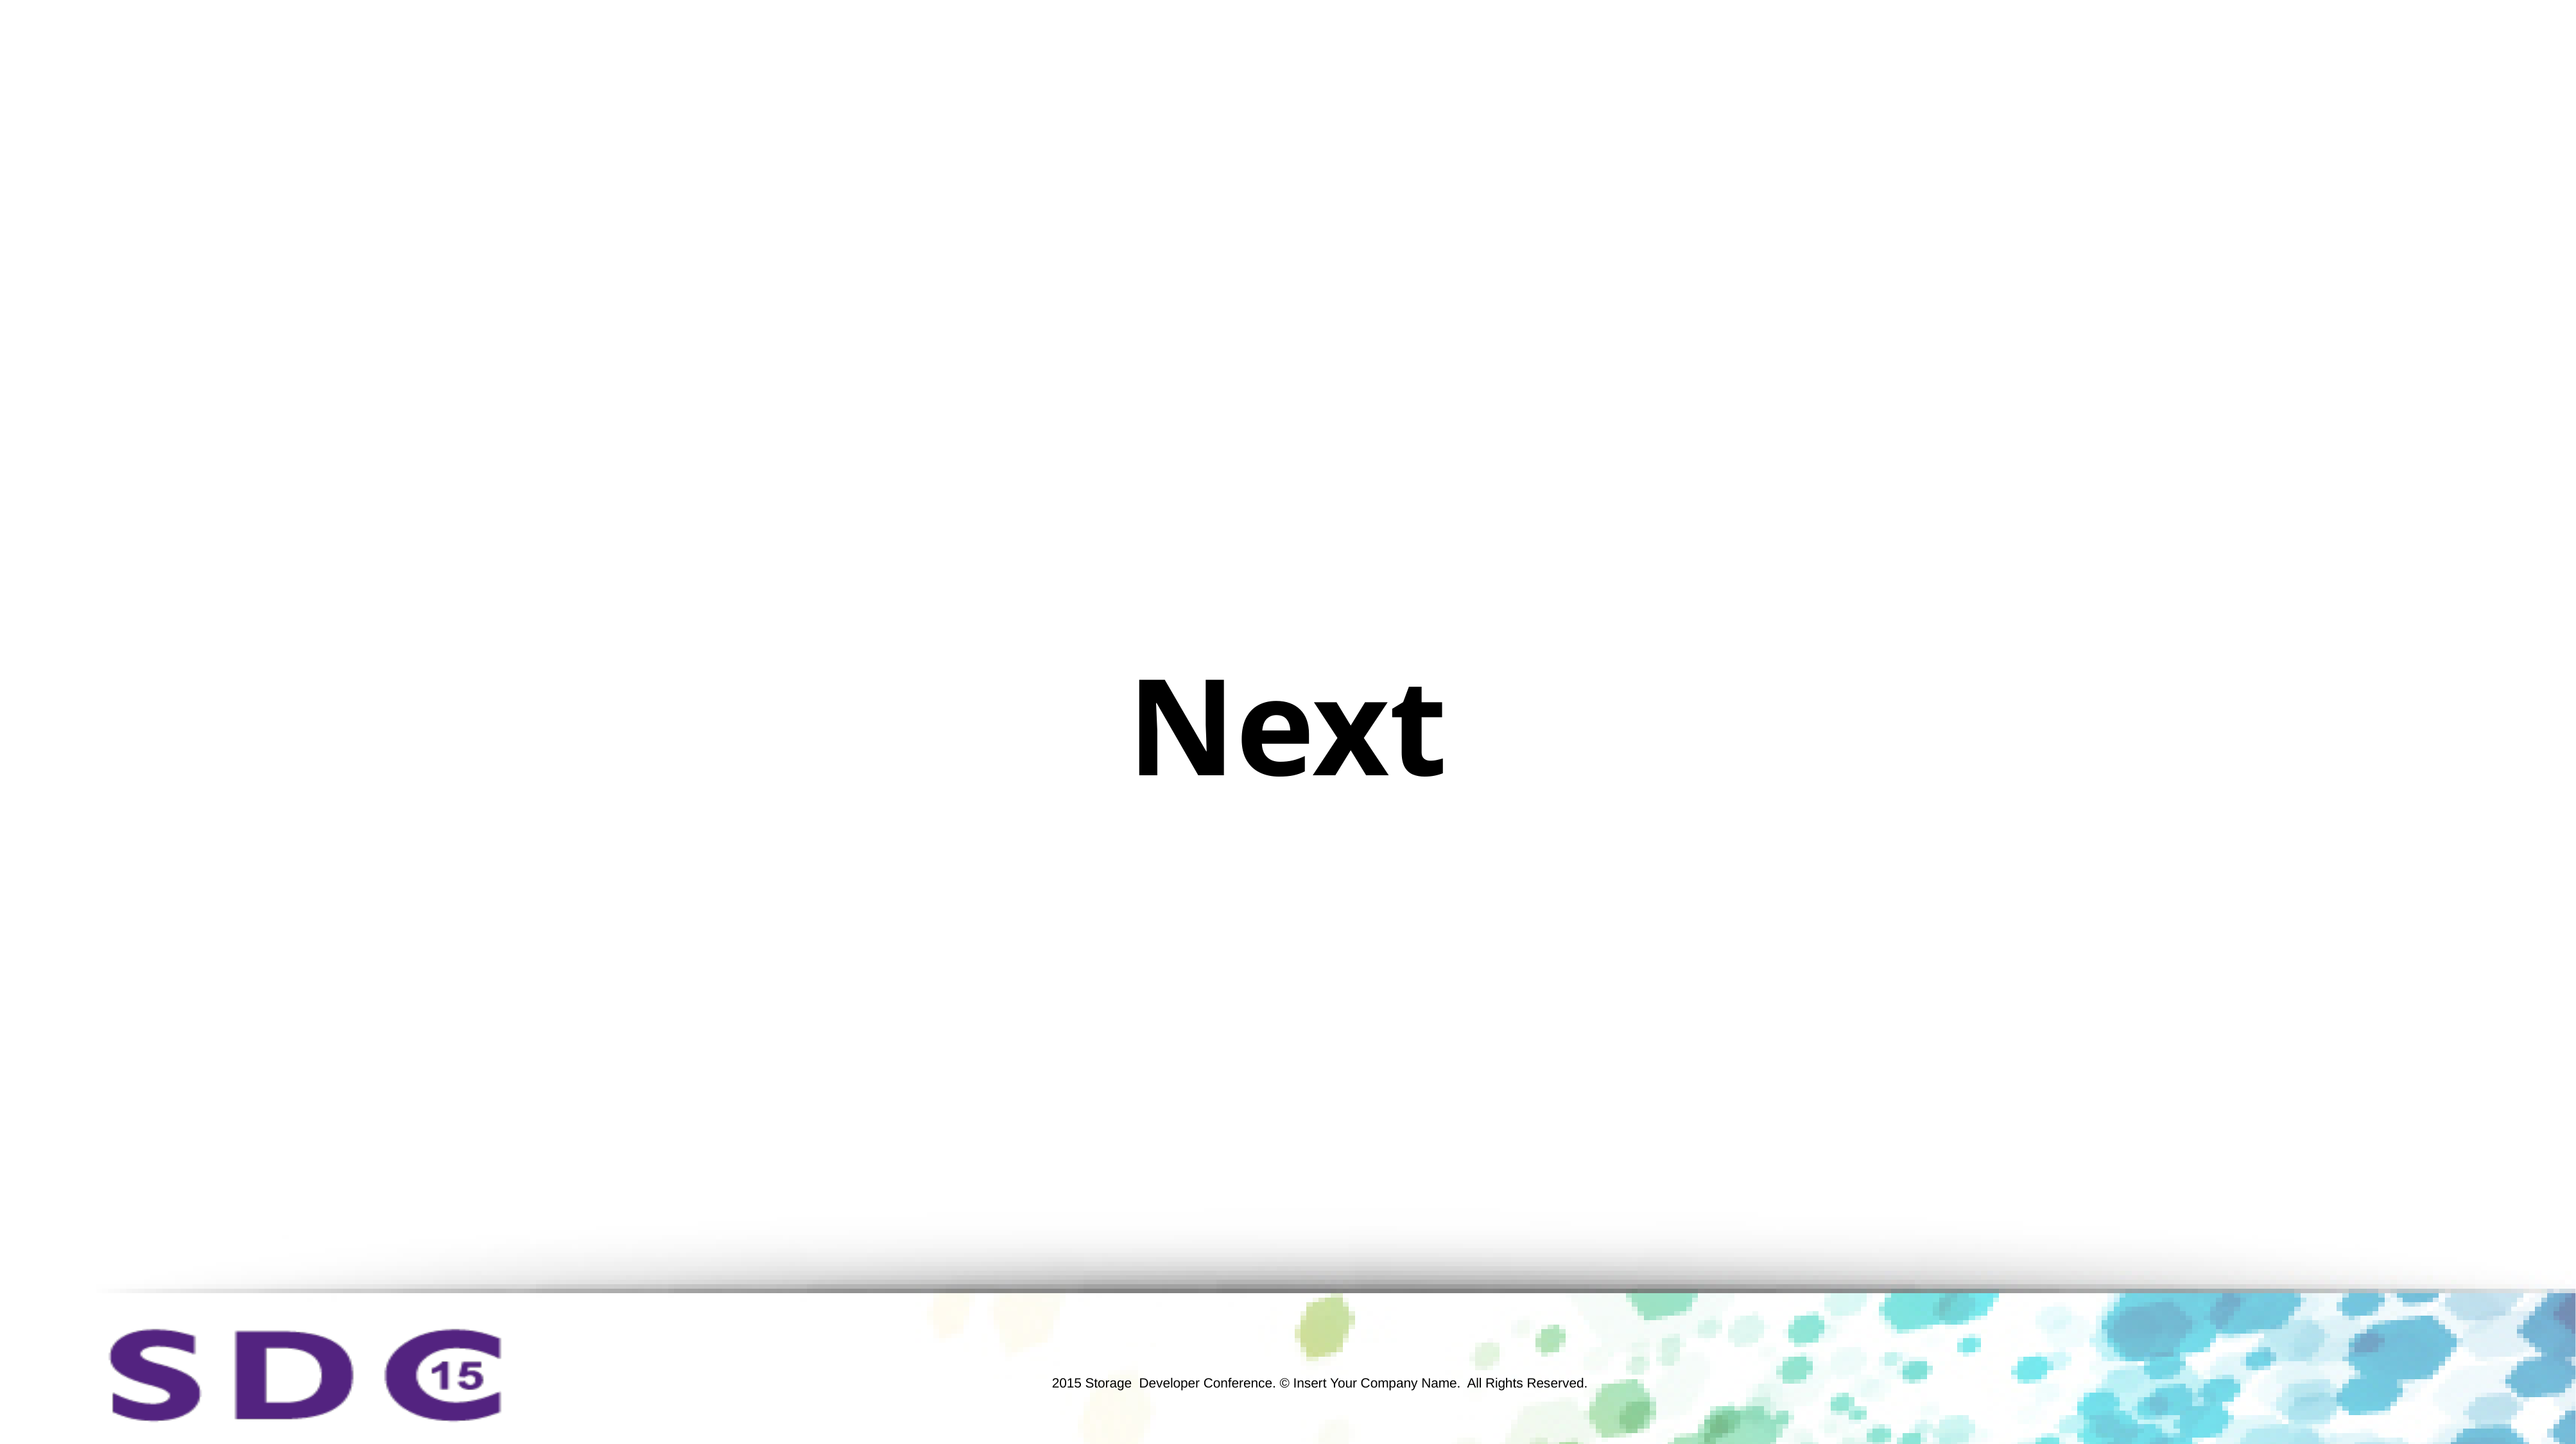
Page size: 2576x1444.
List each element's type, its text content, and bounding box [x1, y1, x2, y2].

picture [0, 994, 2576, 1444]
title Next [128, 0, 2447, 823]
